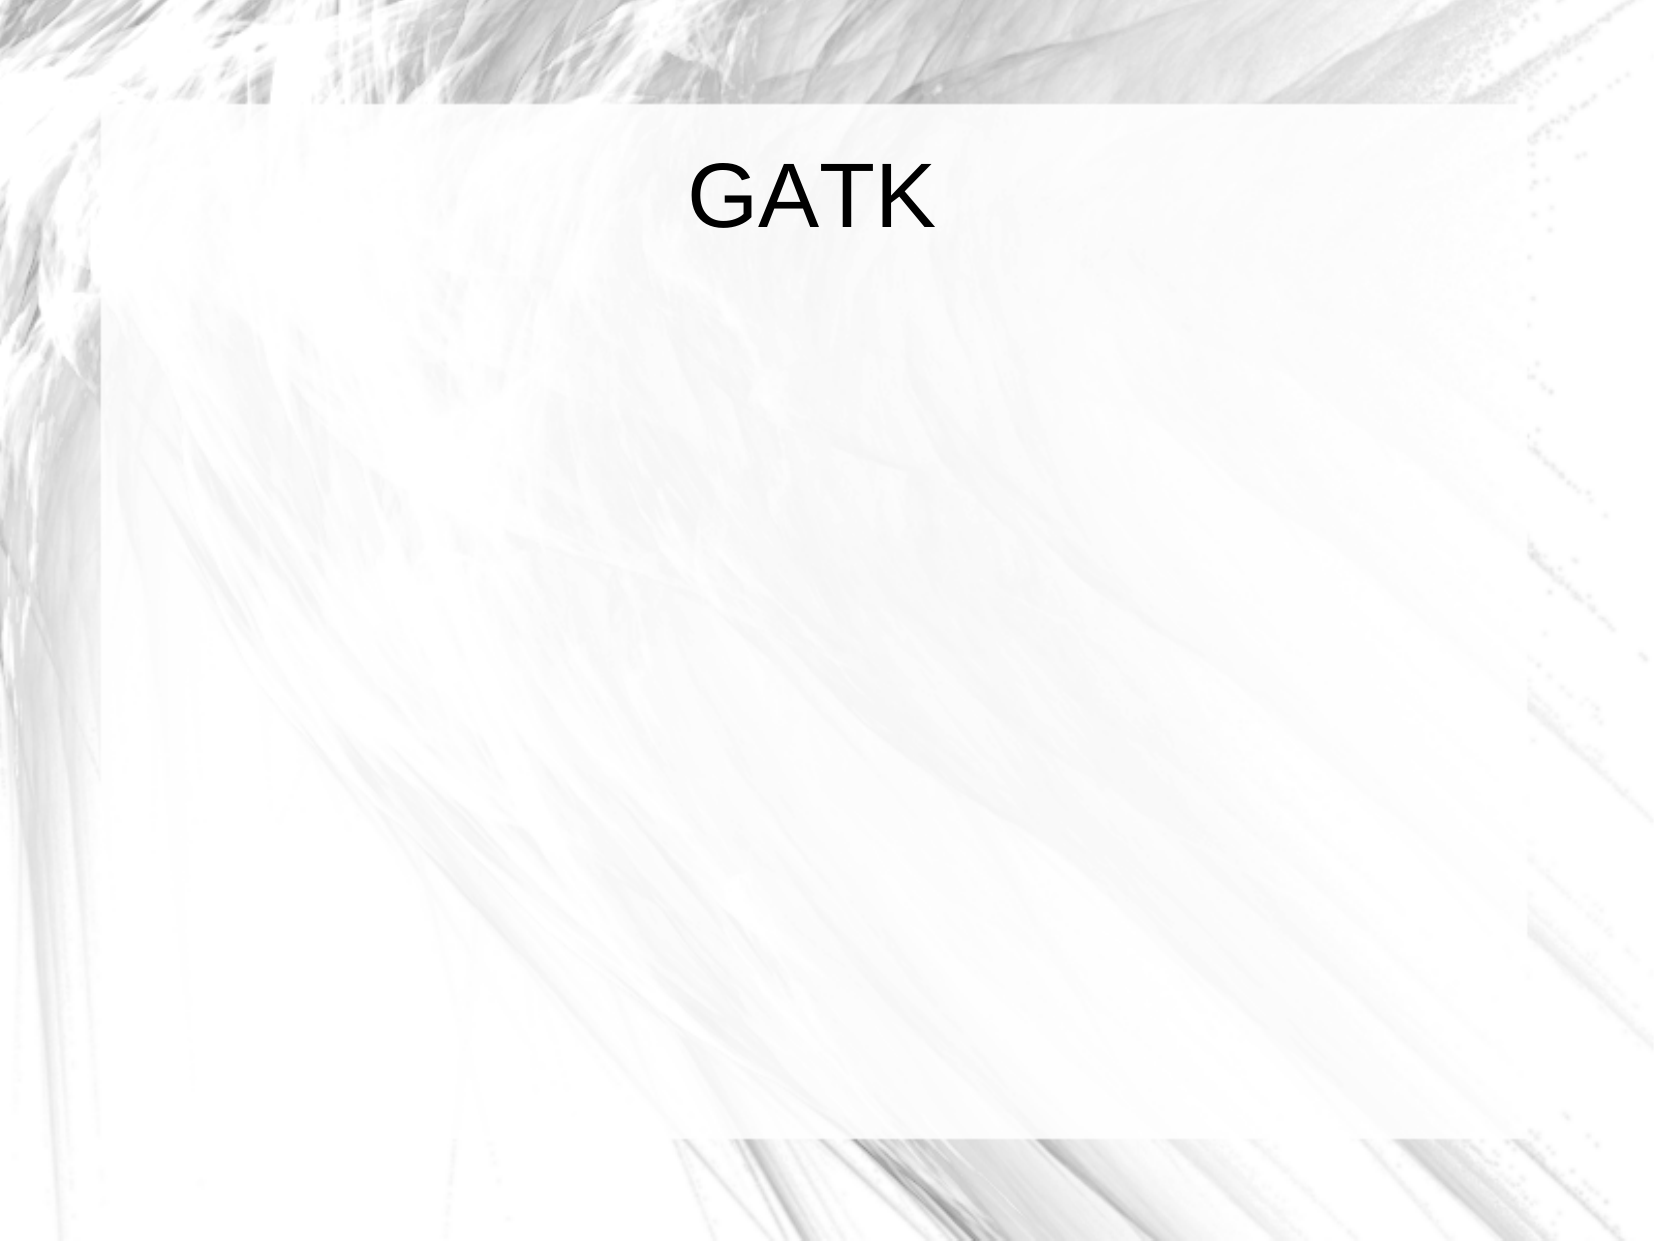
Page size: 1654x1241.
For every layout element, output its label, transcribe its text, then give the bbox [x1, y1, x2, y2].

title GATK [118, 112, 1506, 281]
picture [0, 0, 1654, 1241]
